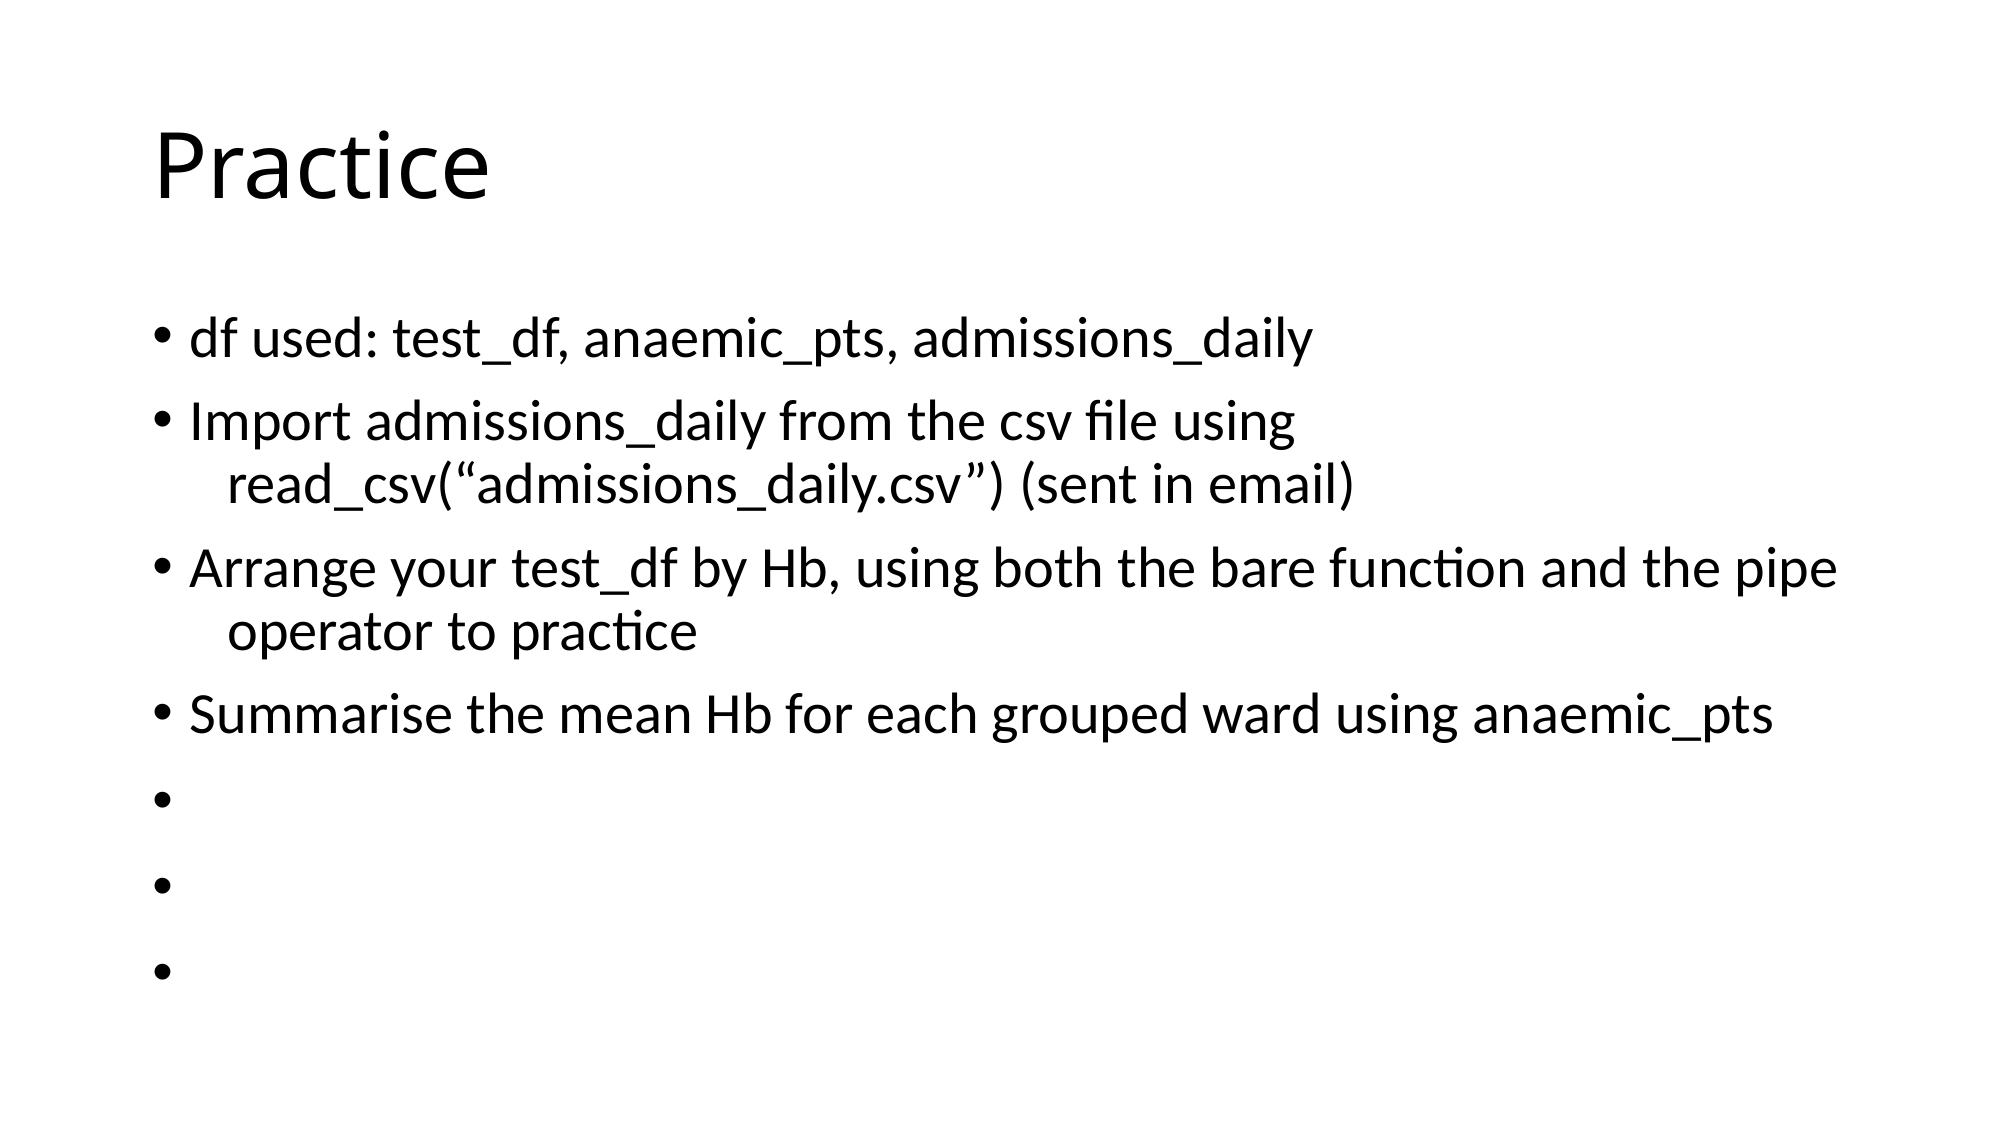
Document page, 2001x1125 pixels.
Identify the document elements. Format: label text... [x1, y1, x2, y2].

list df used: test_df, anaemic_pts, admissions_daily Import admissions_daily from the csv file using read_csv(“admissions_daily.csv”) (sent in email) Arrange your test_df by Hb, using both the bare function and the pipe operator to practice Summarise the mean Hb for each grouped ward using anaemic_pts [137, 299, 1863, 1014]
title Practice [137, 59, 1863, 278]
